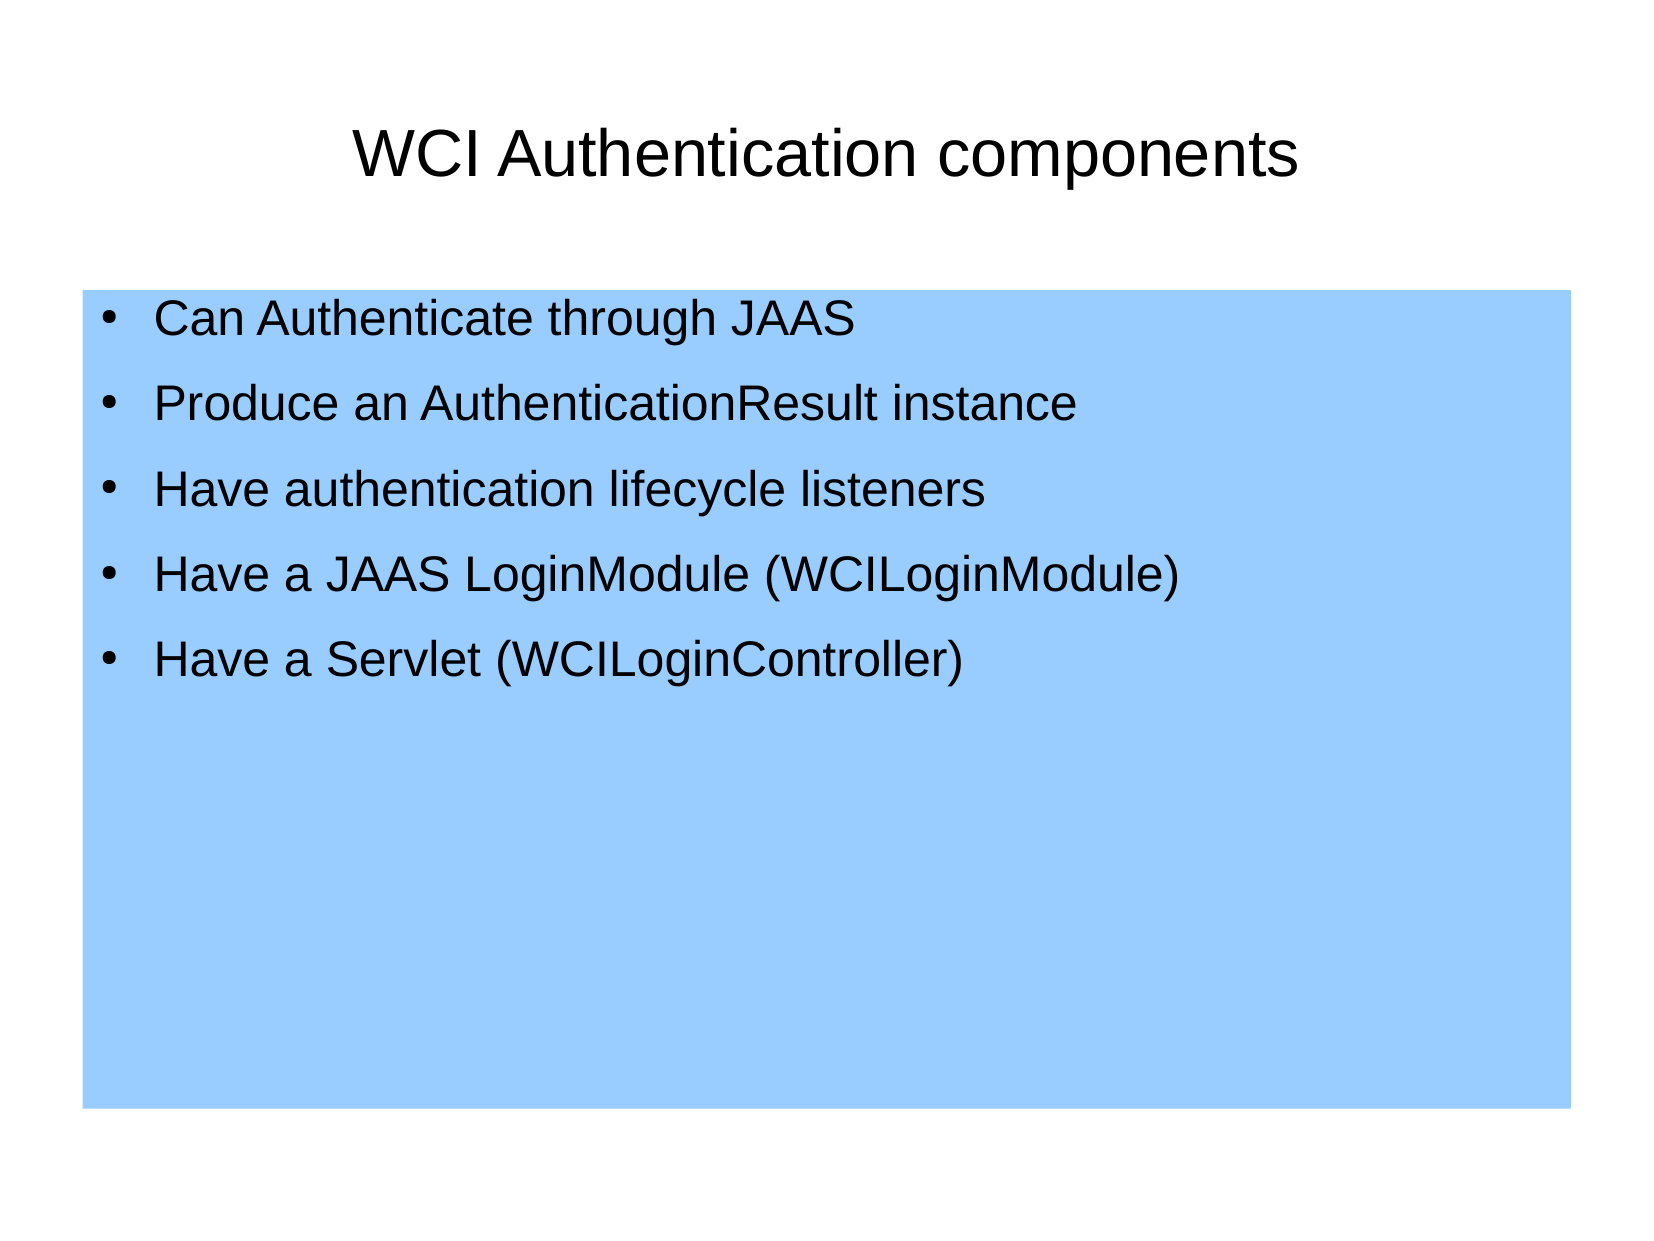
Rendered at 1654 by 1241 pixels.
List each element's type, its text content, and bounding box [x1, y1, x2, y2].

title WCI Authentication components [82, 49, 1571, 257]
list Can Authenticate through JAAS Produce an AuthenticationResult instance Have authentication lifecycle listeners Have a JAAS LoginModule (WCILoginModule) Have a Servlet (WCILoginController) [82, 290, 1571, 1109]
